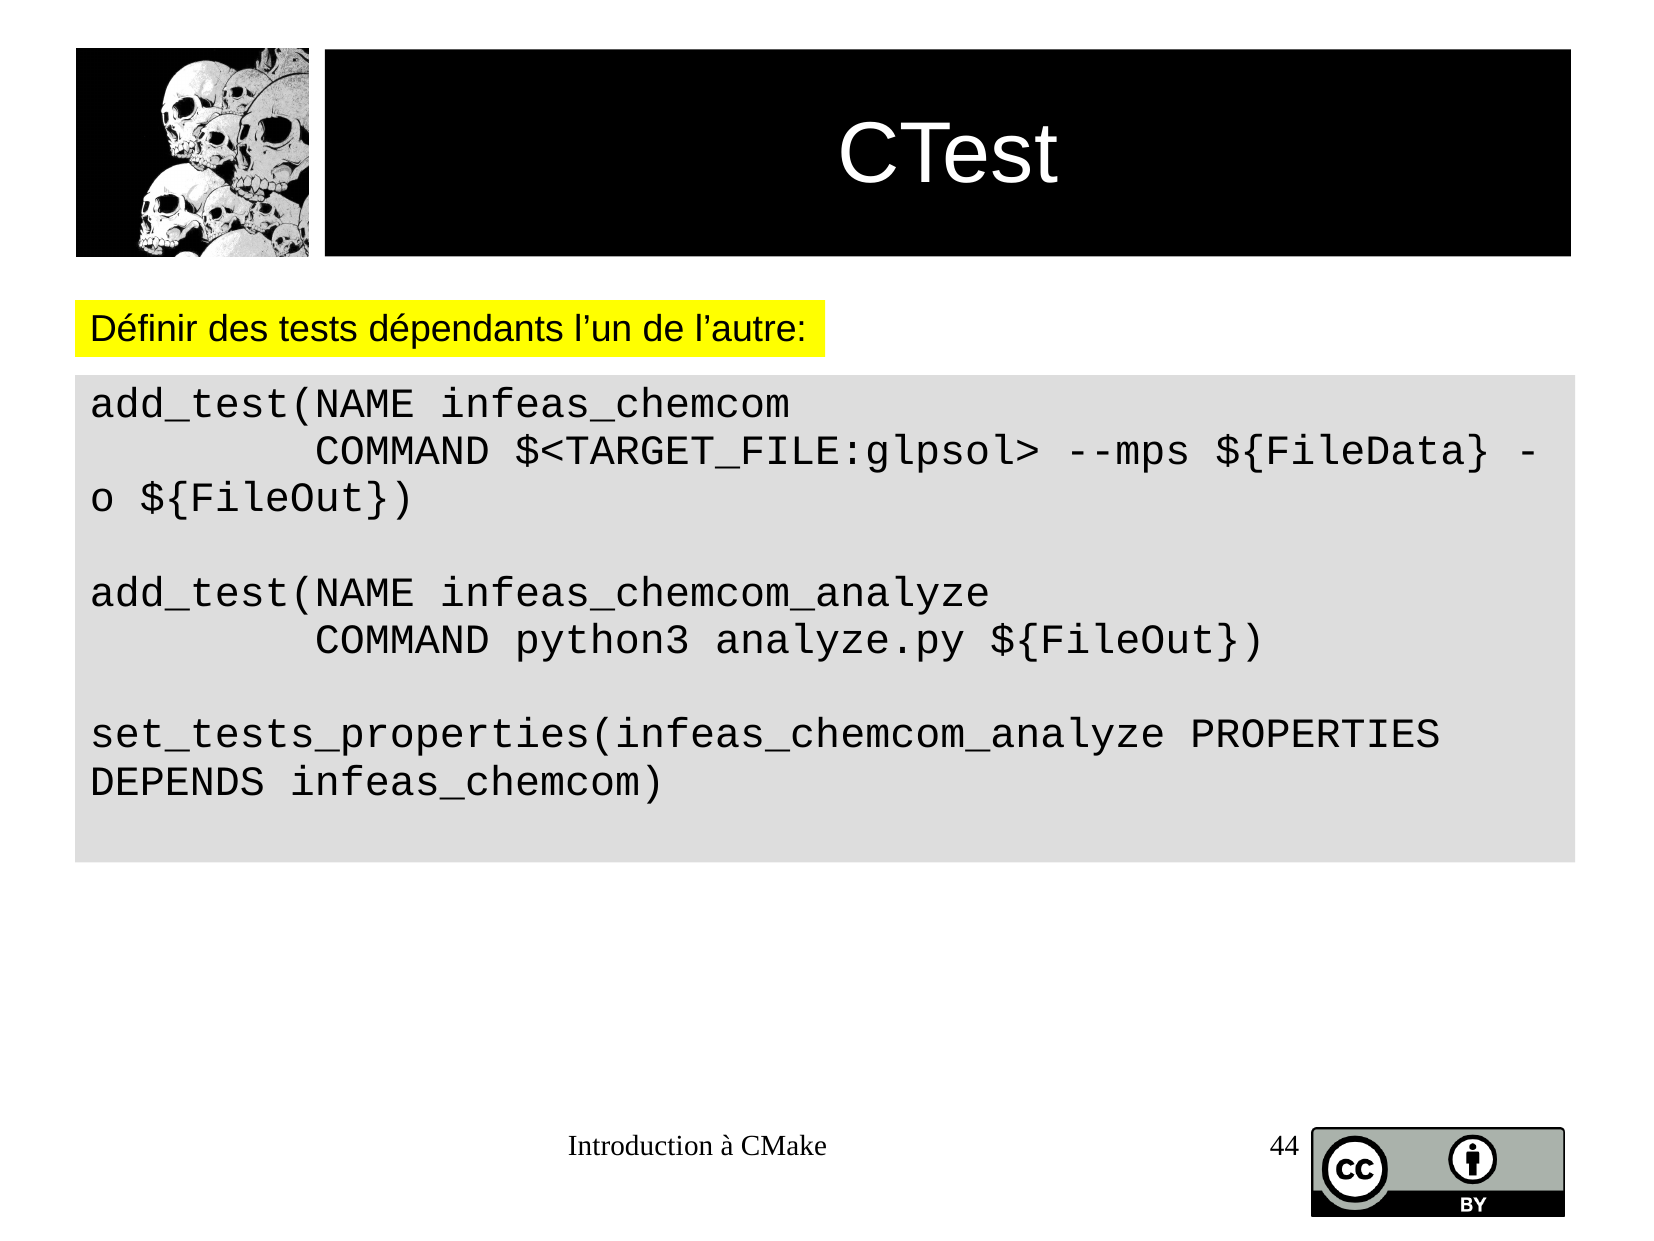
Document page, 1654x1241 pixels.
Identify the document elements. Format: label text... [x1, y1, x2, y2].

picture [76, 48, 309, 257]
picture [1311, 1127, 1565, 1217]
text_box add_test(NAME infeas_chemcom COMMAND $<TARGET_FILE:glpsol> --mps ${FileData} -o ${FileOut}) add_test(NAME infeas_chemcom_analyze COMMAND python3 analyze.py ${FileOut}) set_tests_properties(infeas_chemcom_analyze PROPERTIES DEPENDS infeas_chemcom) [75, 375, 1576, 863]
text_box Définir des tests dépendants l’un de l’autre: [75, 300, 826, 357]
title CTest [324, 49, 1571, 257]
